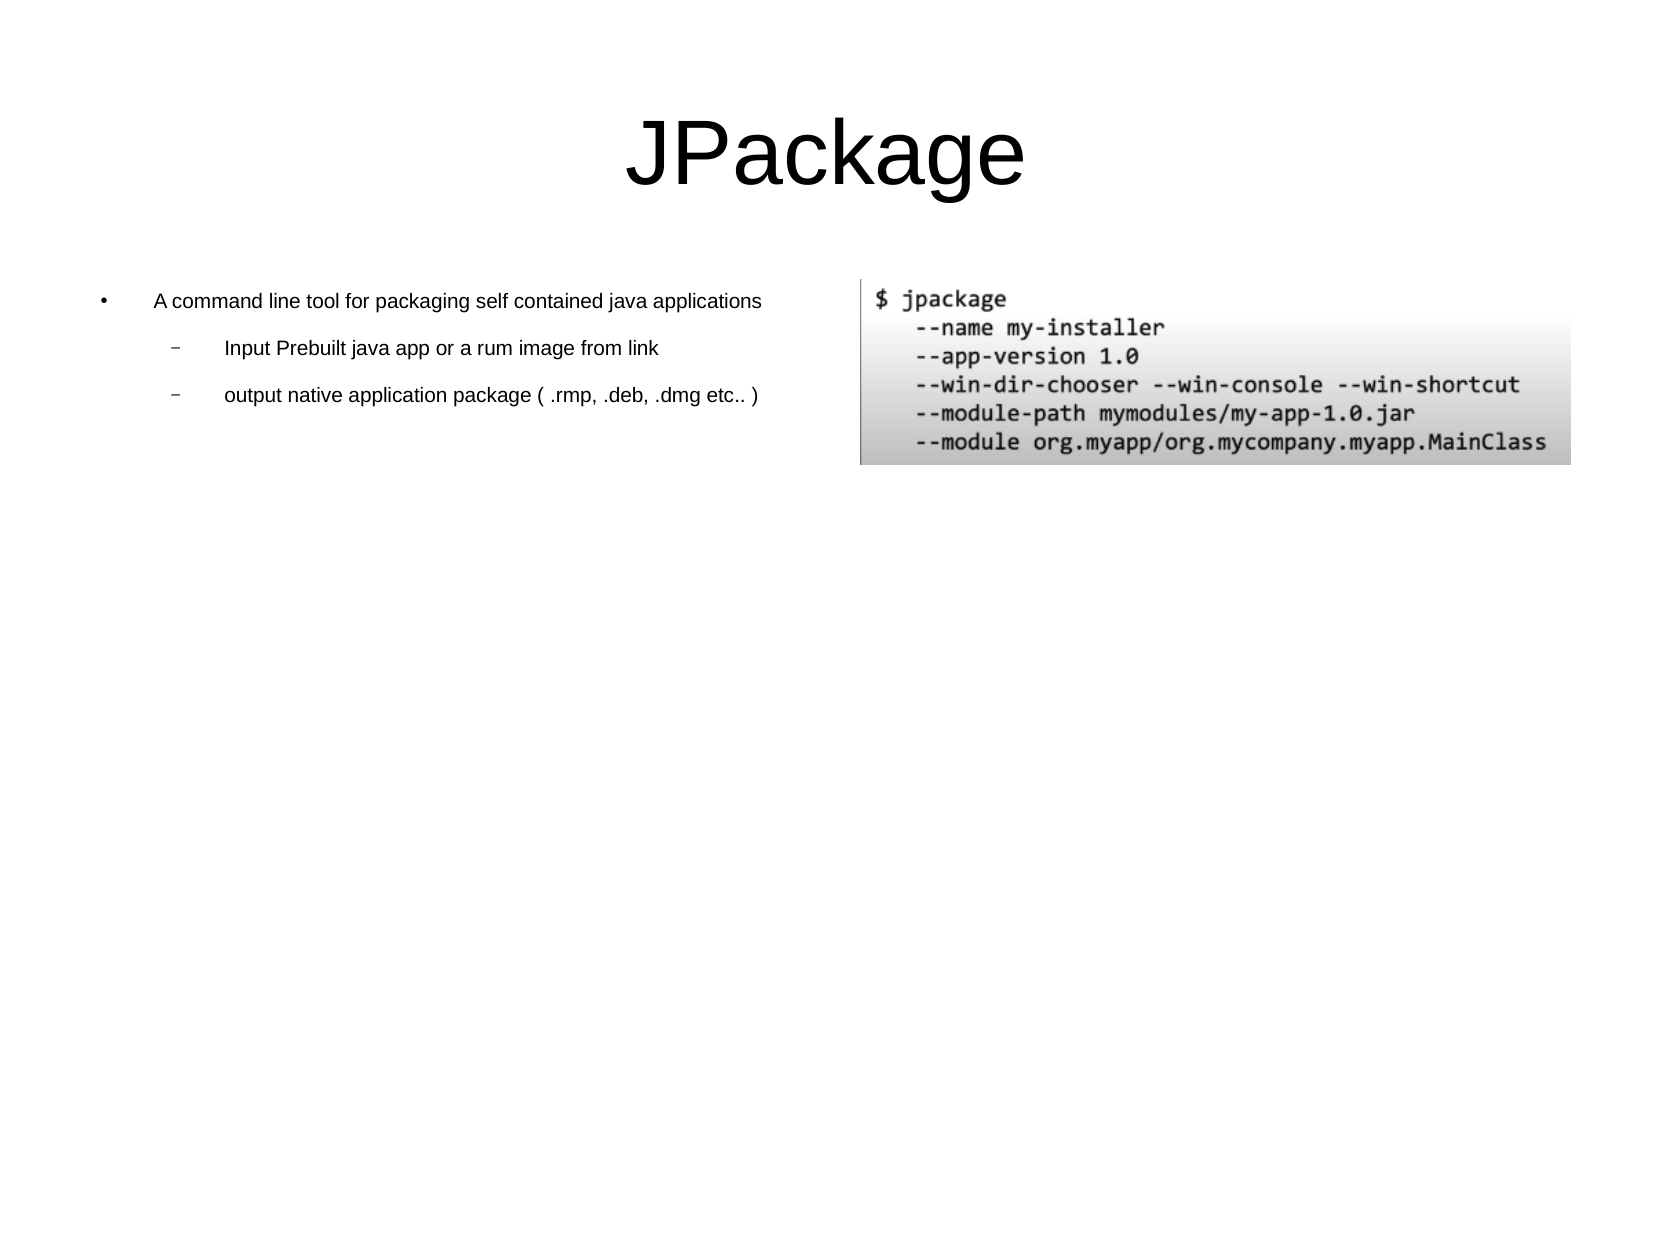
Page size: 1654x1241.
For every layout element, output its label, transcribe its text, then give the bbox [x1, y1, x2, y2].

title JPackage [82, 49, 1571, 257]
picture [860, 279, 1571, 466]
list A command line tool for packaging self contained java applications Input Prebuilt java app or a rum image from link output native application package ( .rmp, .deb, .dmg etc.. ) [82, 290, 1571, 1010]
